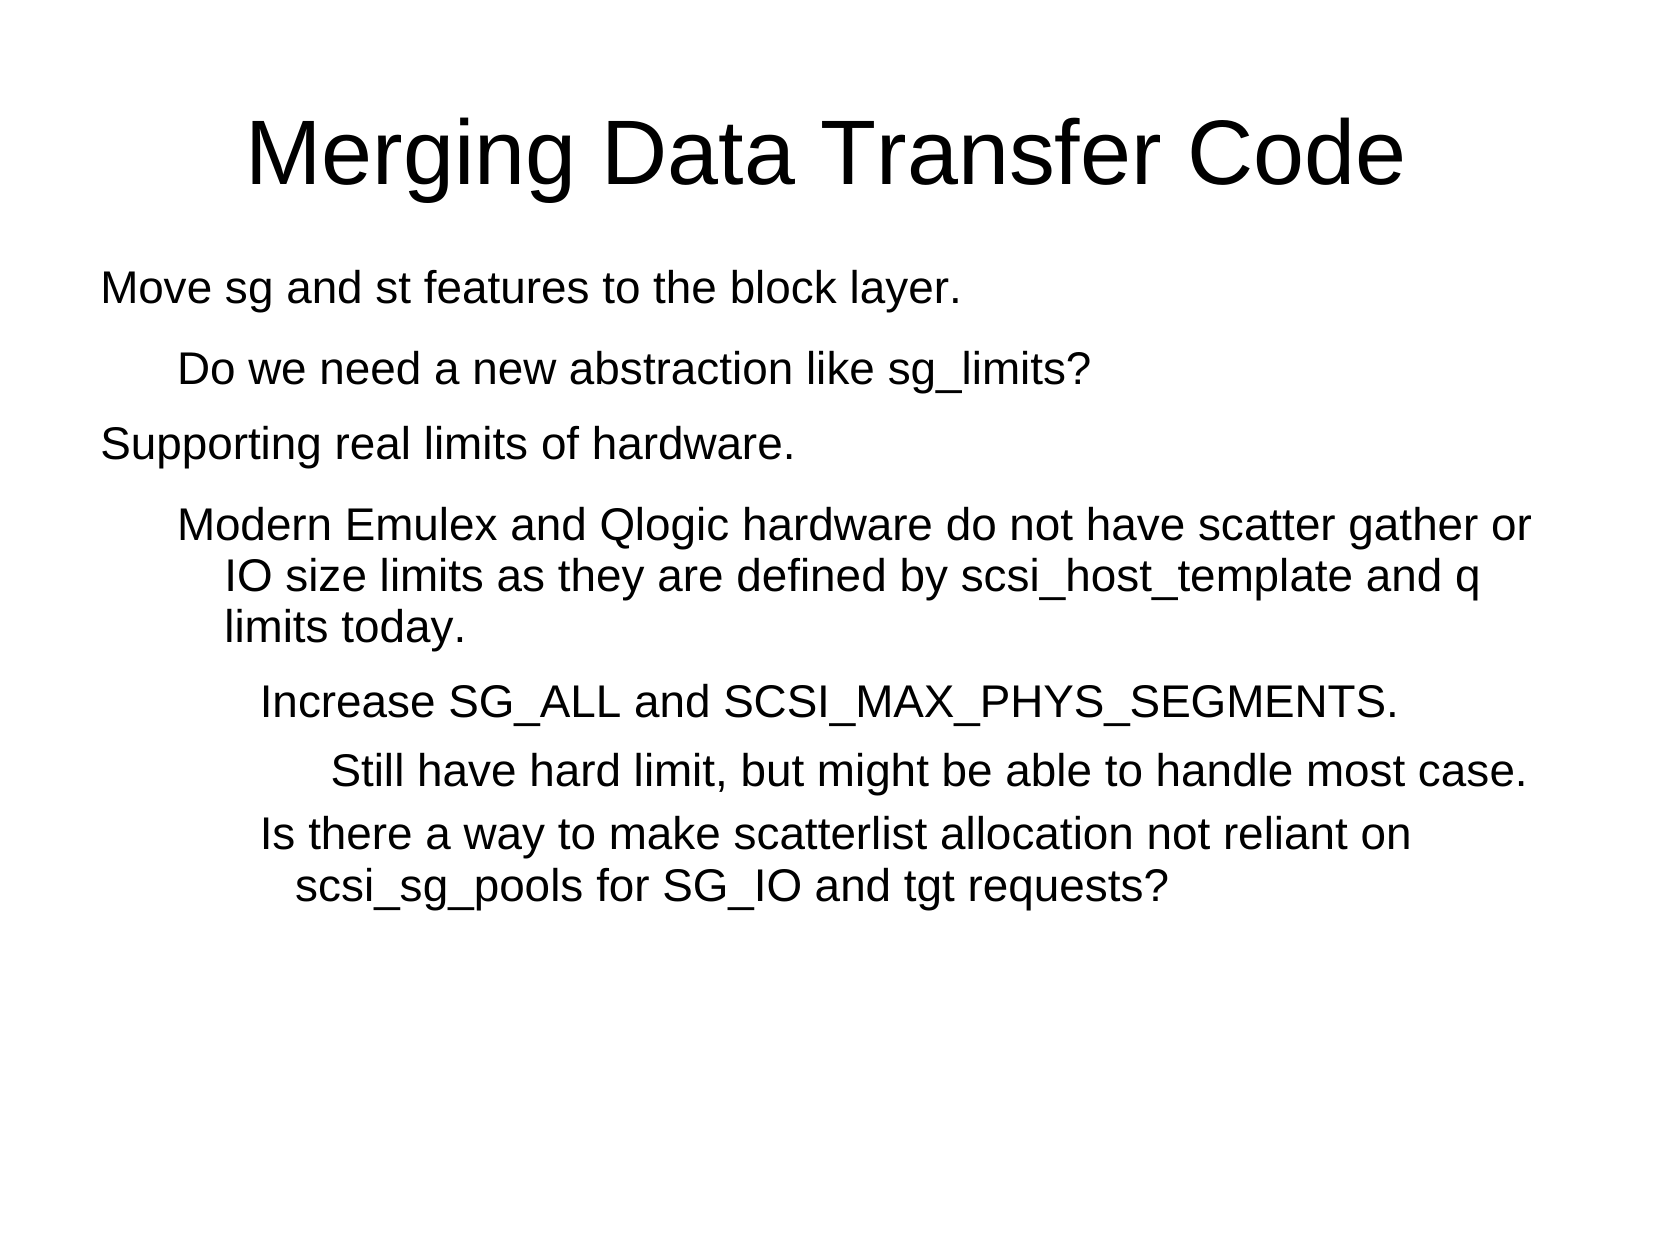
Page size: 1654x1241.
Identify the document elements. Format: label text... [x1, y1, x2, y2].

list Move sg and st features to the block layer. Do we need a new abstraction like sg_limits? Supporting real limits of hardware. Modern Emulex and Qlogic hardware do not have scatter gather or IO size limits as they are defined by scsi_host_template and q limits today. Increase SG_ALL and SCSI_MAX_PHYS_SEGMENTS. Still have hard limit, but might be able to handle most case. Is there a way to make scatterlist allocation not reliant on scsi_sg_pools for SG_IO and tgt requests? [82, 262, 1571, 1201]
title Merging Data Transfer Code [82, 49, 1571, 257]
